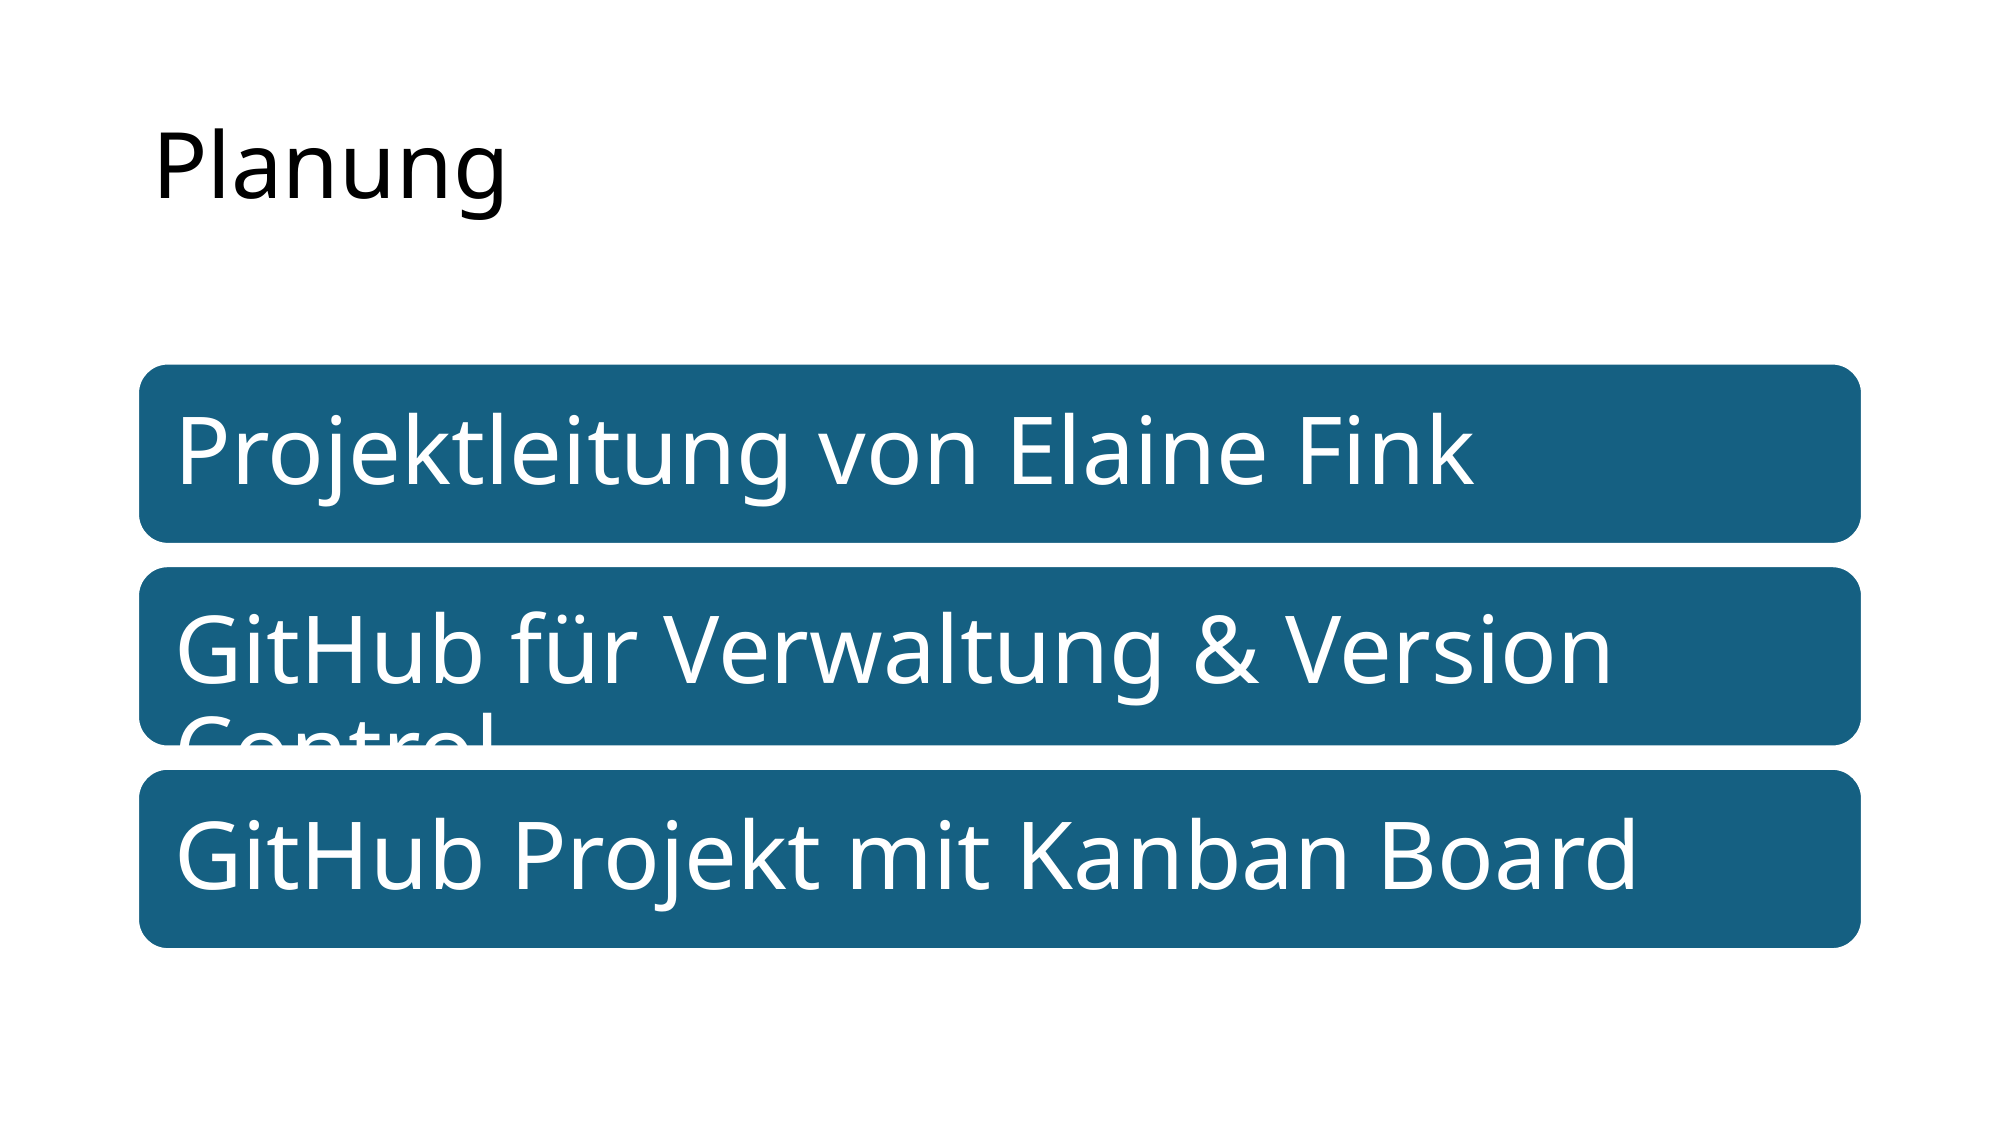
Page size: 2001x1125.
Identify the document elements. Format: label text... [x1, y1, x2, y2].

text_box GitHub für Verwaltung & Version Control [137, 565, 1863, 748]
text_box GitHub Projekt mit Kanban Board [137, 768, 1863, 950]
text_box Projektleitung von Elaine Fink [137, 363, 1863, 545]
title Planung [137, 59, 1863, 278]
